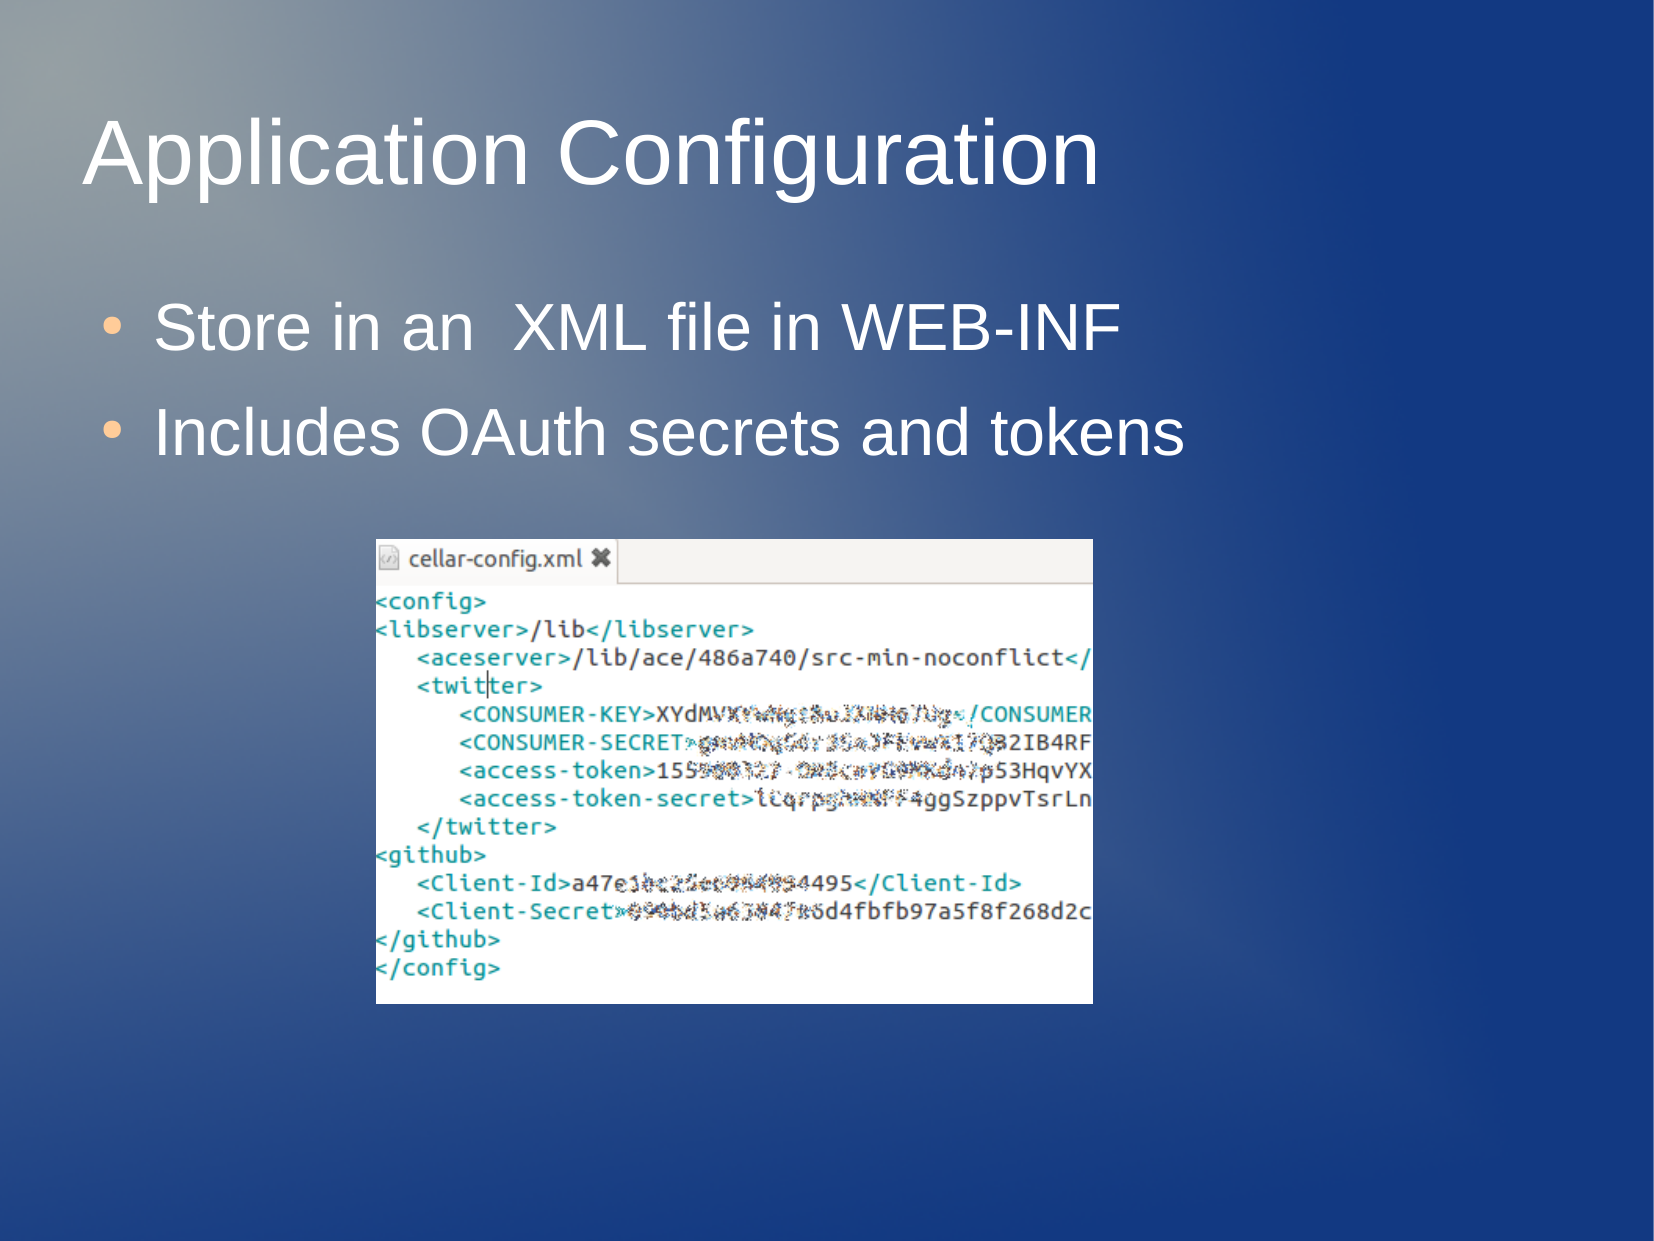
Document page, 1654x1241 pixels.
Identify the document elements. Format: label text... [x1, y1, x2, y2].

picture [0, 0, 1654, 1241]
title Application Configuration [82, 49, 1571, 257]
list Store in an XML file in WEB-INF Includes OAuth secrets and tokens [82, 290, 1571, 1109]
